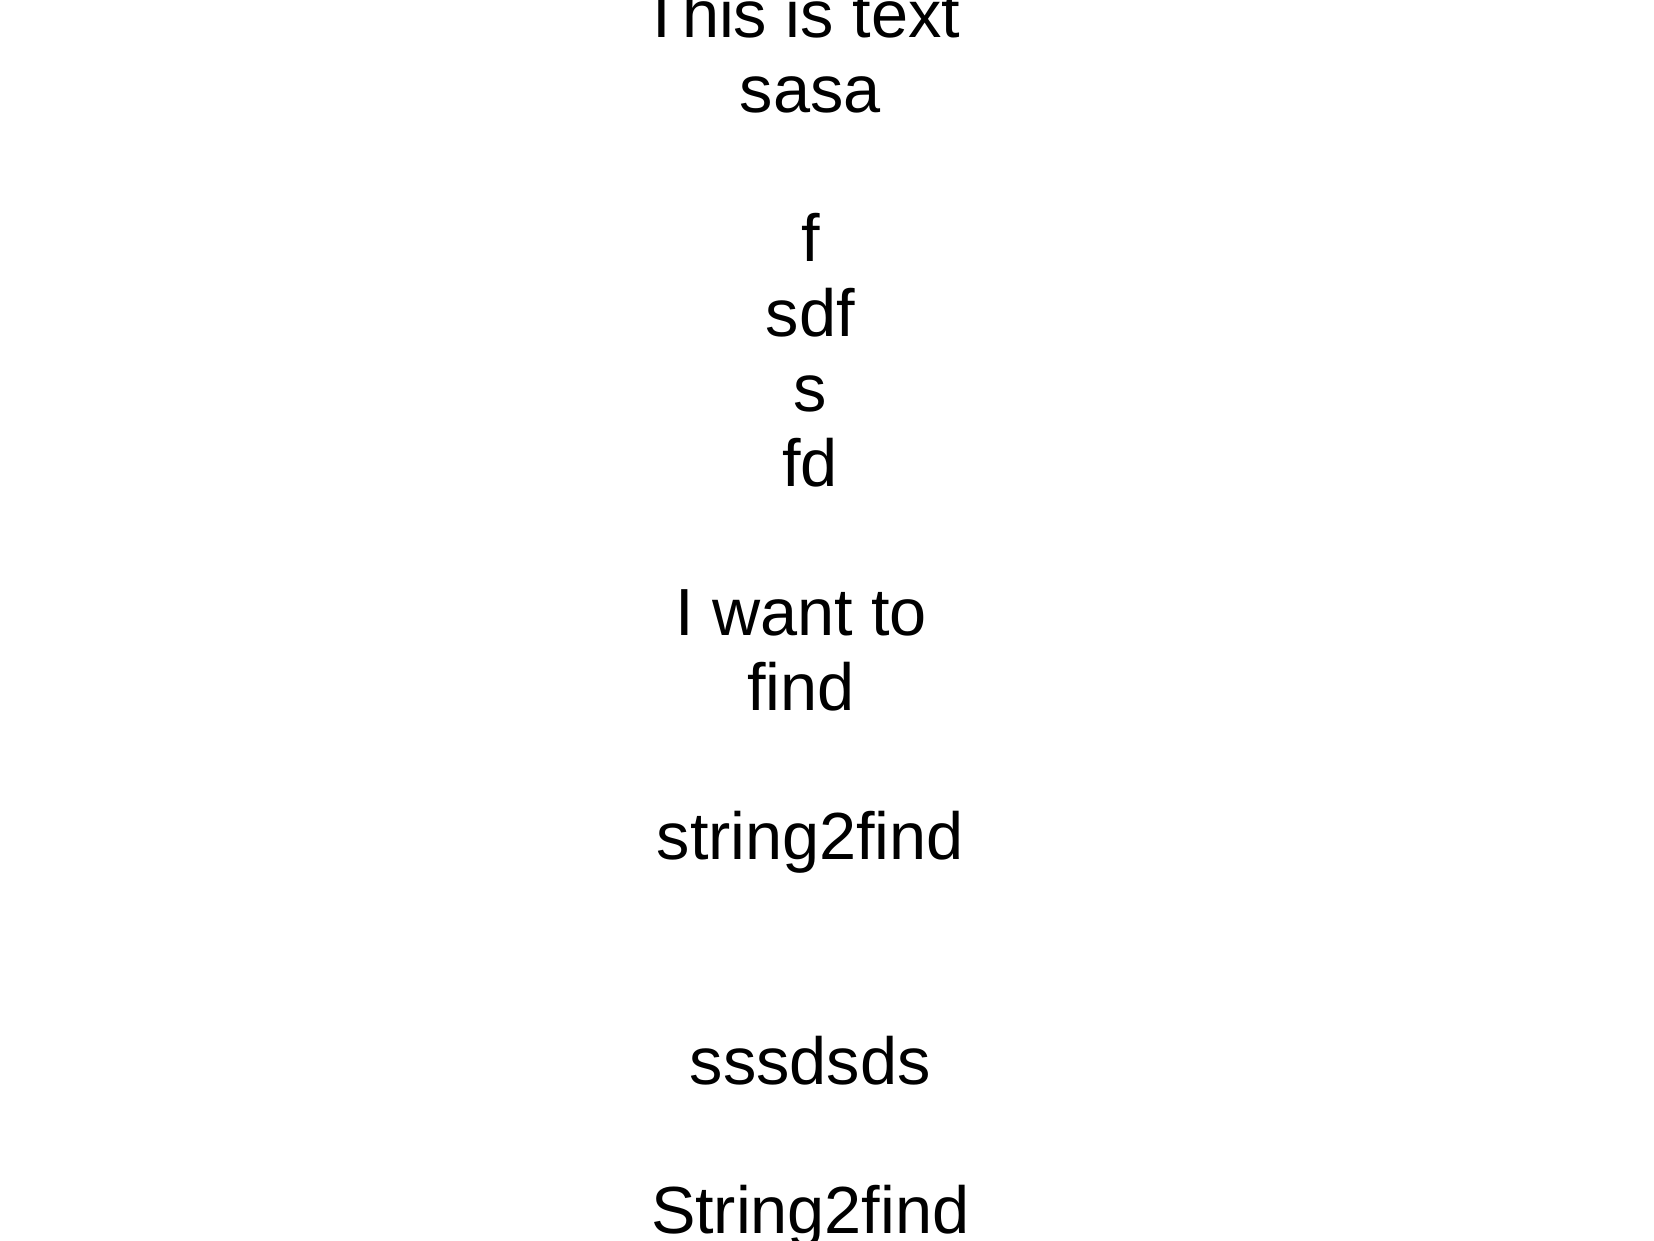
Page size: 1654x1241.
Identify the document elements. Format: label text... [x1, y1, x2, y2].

subtitle This is text sasa f sdf s fd I want to find string2find sssdsds String2find fdf [82, 0, 1538, 1241]
